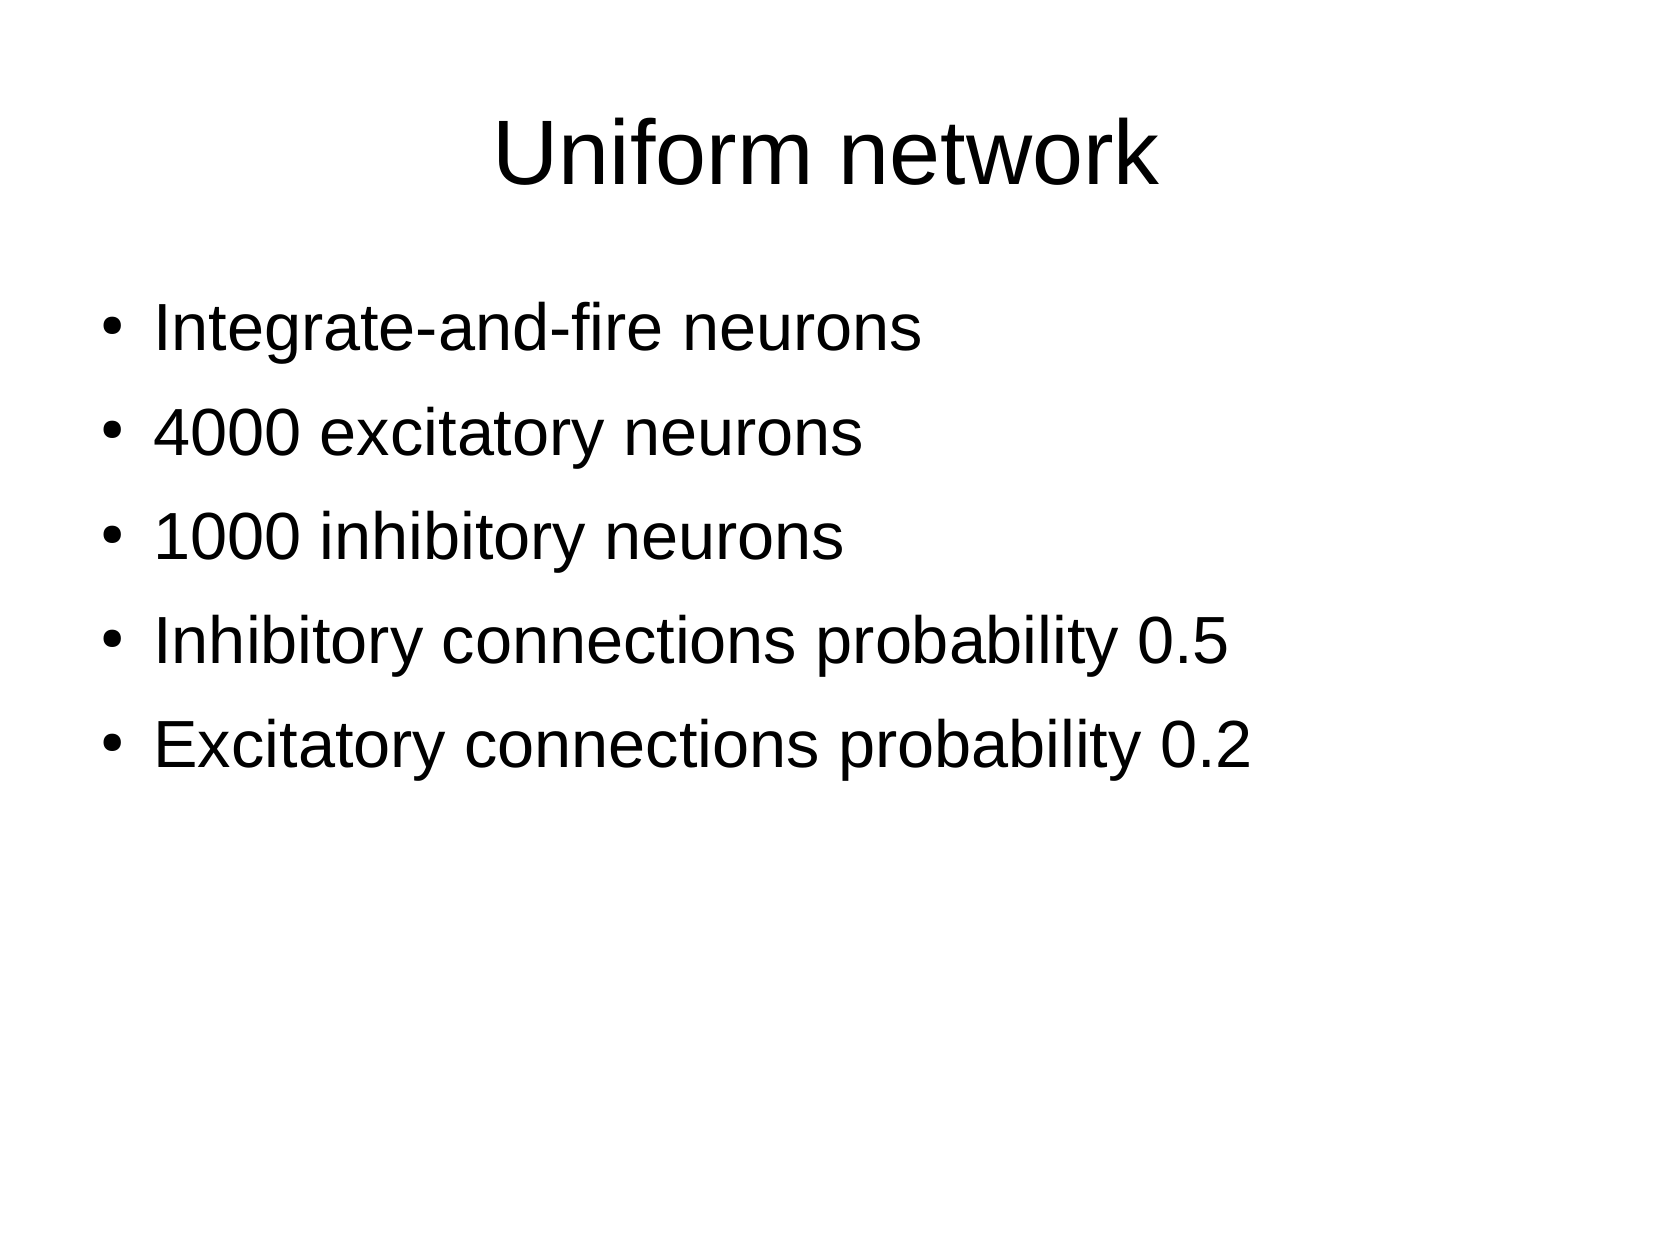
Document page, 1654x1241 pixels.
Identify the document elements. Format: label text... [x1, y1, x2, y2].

title Uniform network [82, 49, 1571, 257]
list Integrate-and-fire neurons 4000 excitatory neurons 1000 inhibitory neurons Inhibitory connections probability 0.5 Excitatory connections probability 0.2 [82, 290, 1538, 1010]
